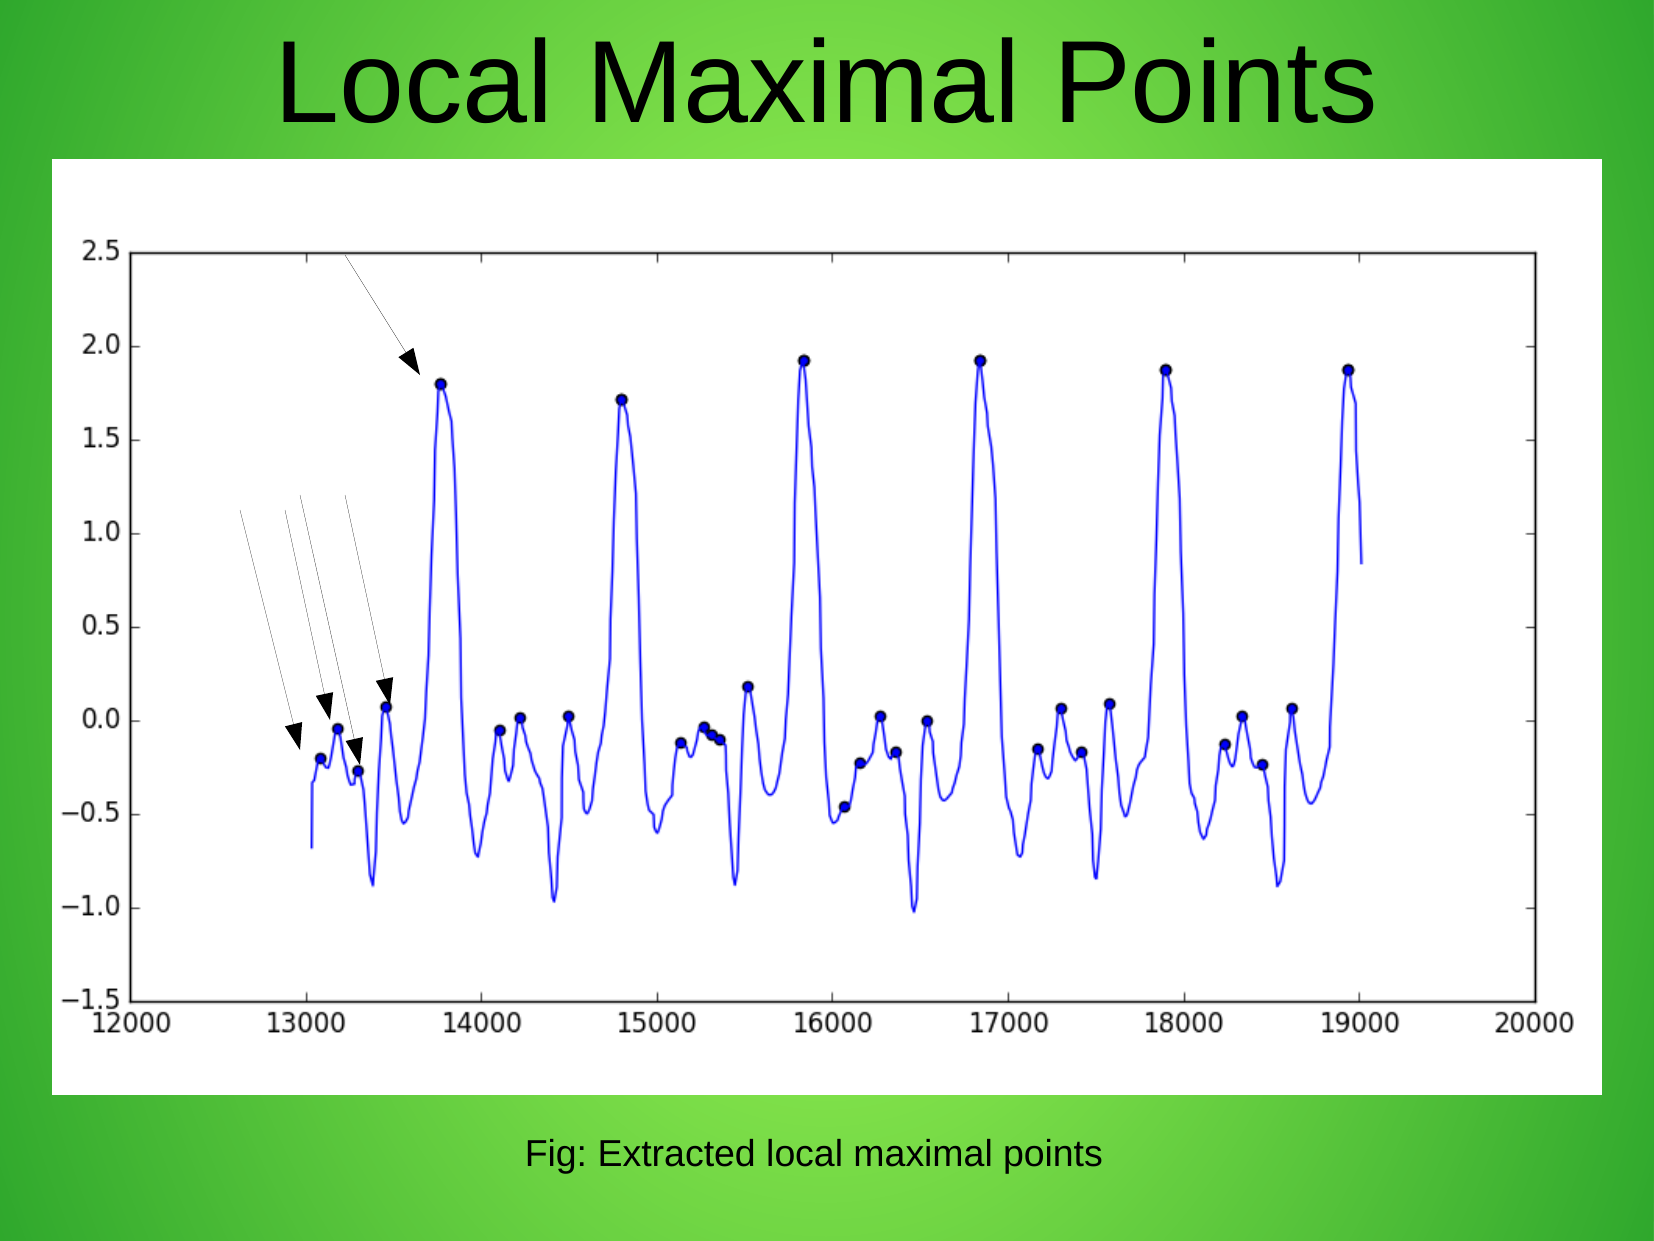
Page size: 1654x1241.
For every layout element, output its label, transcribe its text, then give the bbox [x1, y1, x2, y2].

picture [52, 159, 1602, 1096]
title Local Maximal Points [82, 5, 1571, 159]
text_box Fig: Extracted local maximal points [510, 1125, 1119, 1182]
